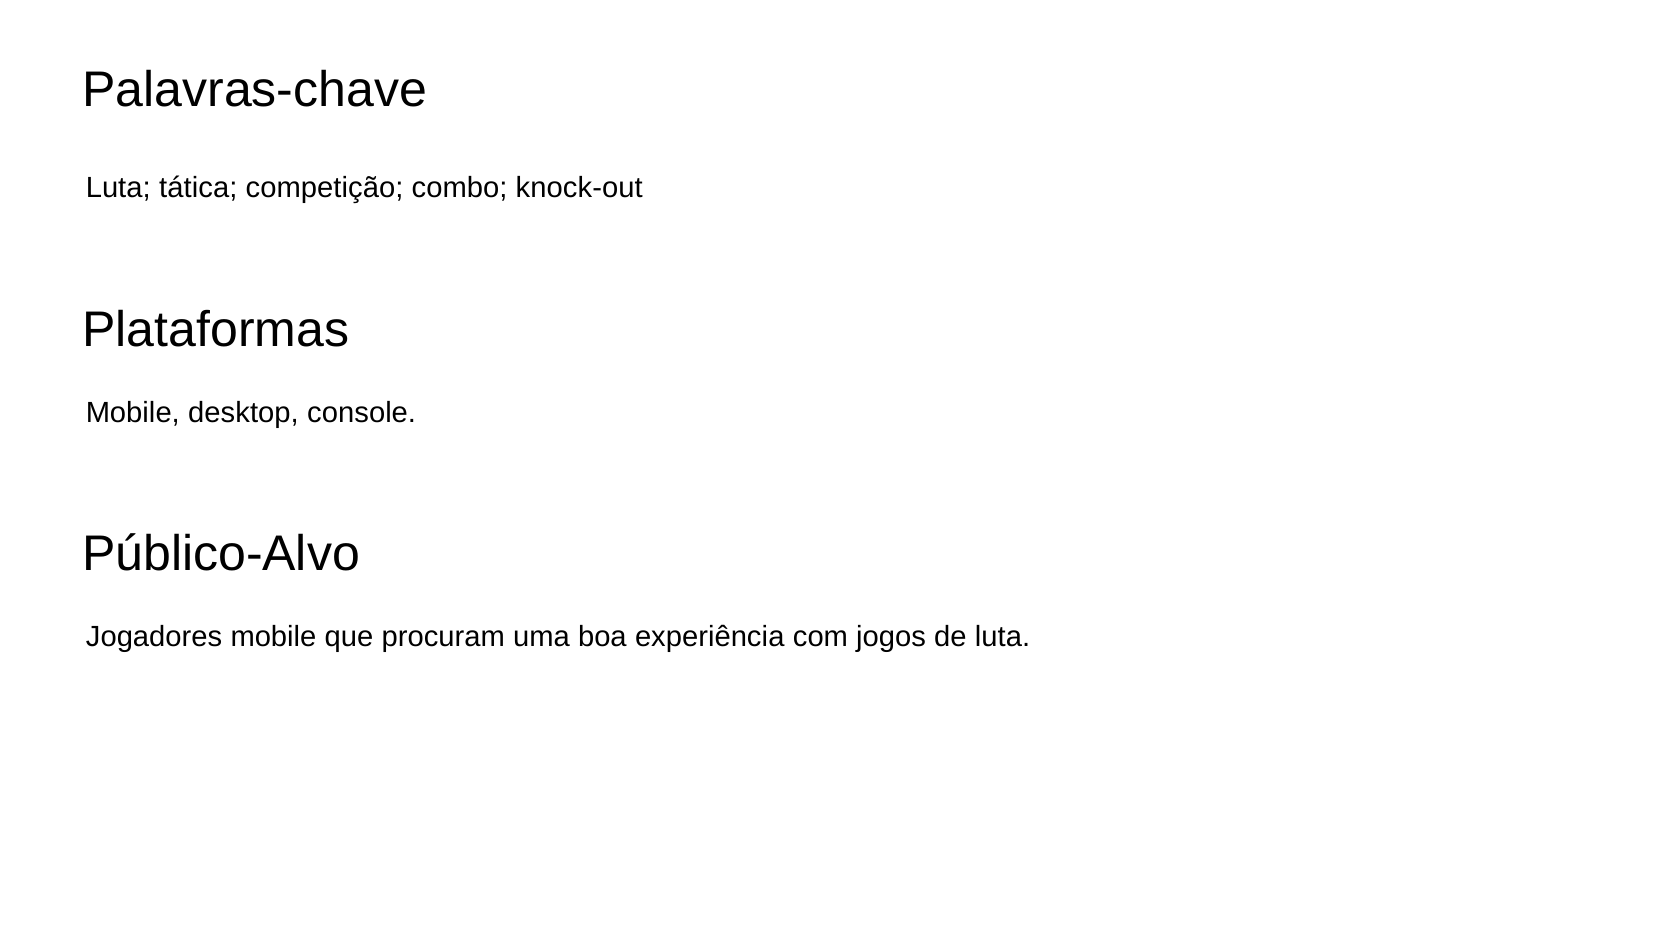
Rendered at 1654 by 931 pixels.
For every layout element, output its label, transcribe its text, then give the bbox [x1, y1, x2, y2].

text_box Palavras-chave [82, 37, 1571, 135]
text_box Jogadores mobile que procuram uma boa experiência com jogos de luta. [15, 600, 1560, 931]
text_box Luta; tática; competição; combo; knock-out [15, 150, 1560, 285]
text_box Mobile, desktop, console. [15, 375, 1560, 600]
text_box Plataformas [82, 262, 1571, 360]
text_box Público-Alvo [82, 486, 1571, 585]
